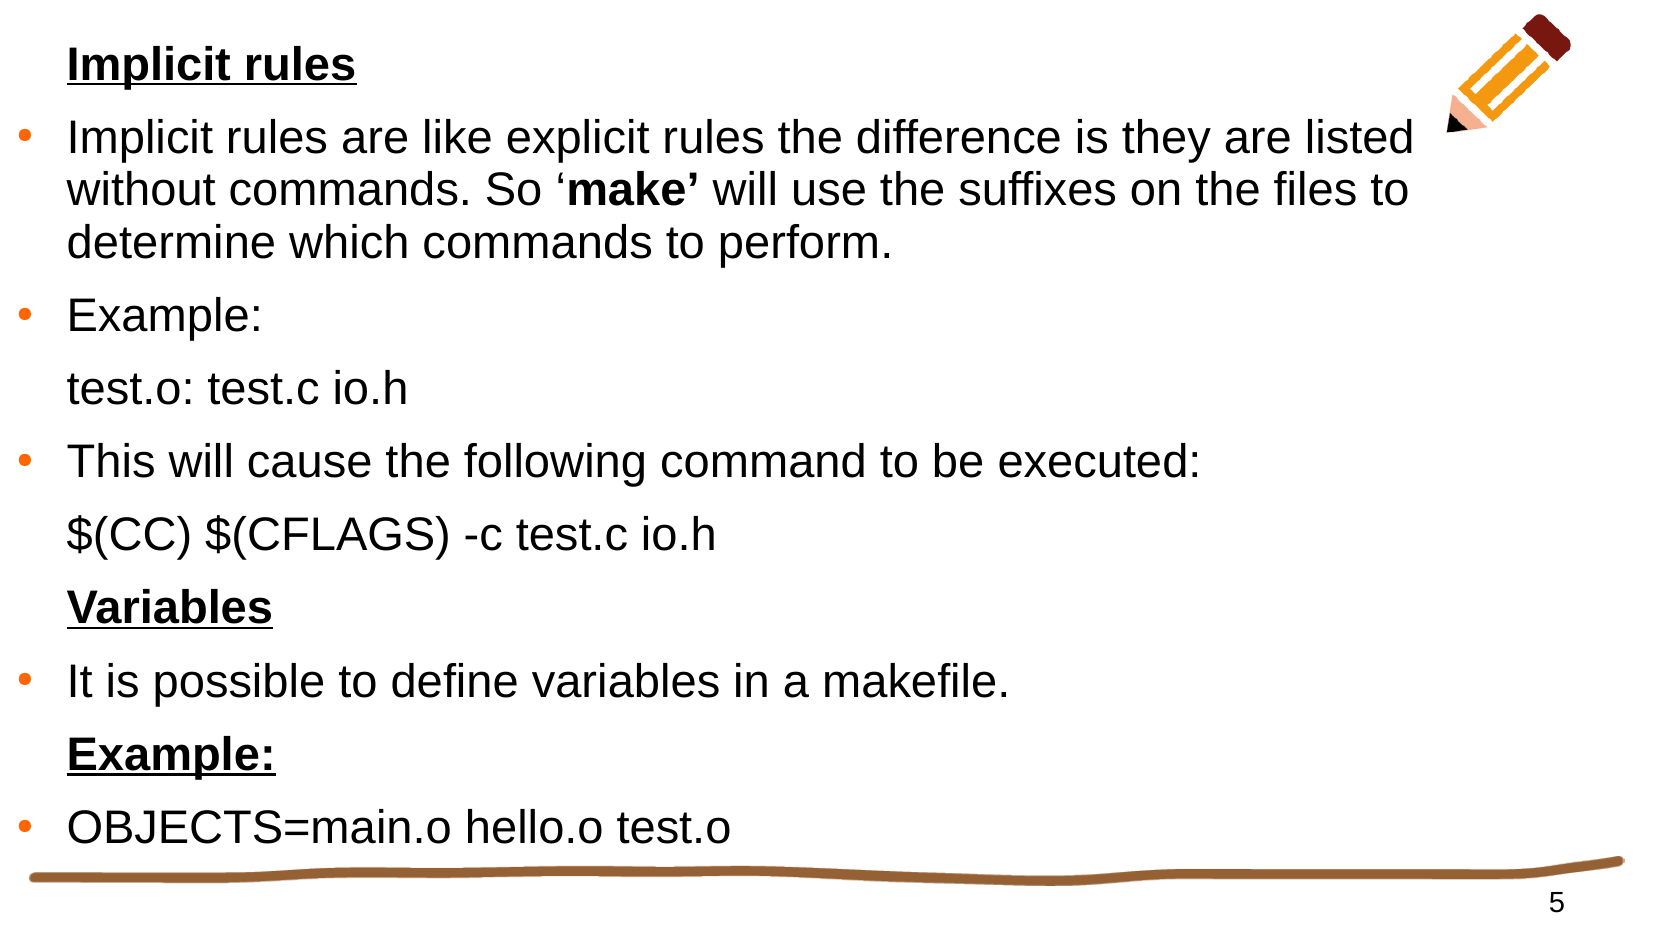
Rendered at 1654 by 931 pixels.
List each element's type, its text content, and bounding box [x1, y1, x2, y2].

picture [29, 856, 1625, 886]
list Implicit rules Implicit rules are like explicit rules the difference is they are listed without commands. So ‘make’ will use the suffixes on the files to determine which commands to perform. Example: test.o: test.c io.h This will cause the following command to be executed: $(CC) $(CFLAGS) -c test.c io.h Variables It is possible to define variables in a makefile. Example: OBJECTS=main.o hello.o test.o [0, 37, 1538, 857]
picture [1446, 14, 1571, 133]
